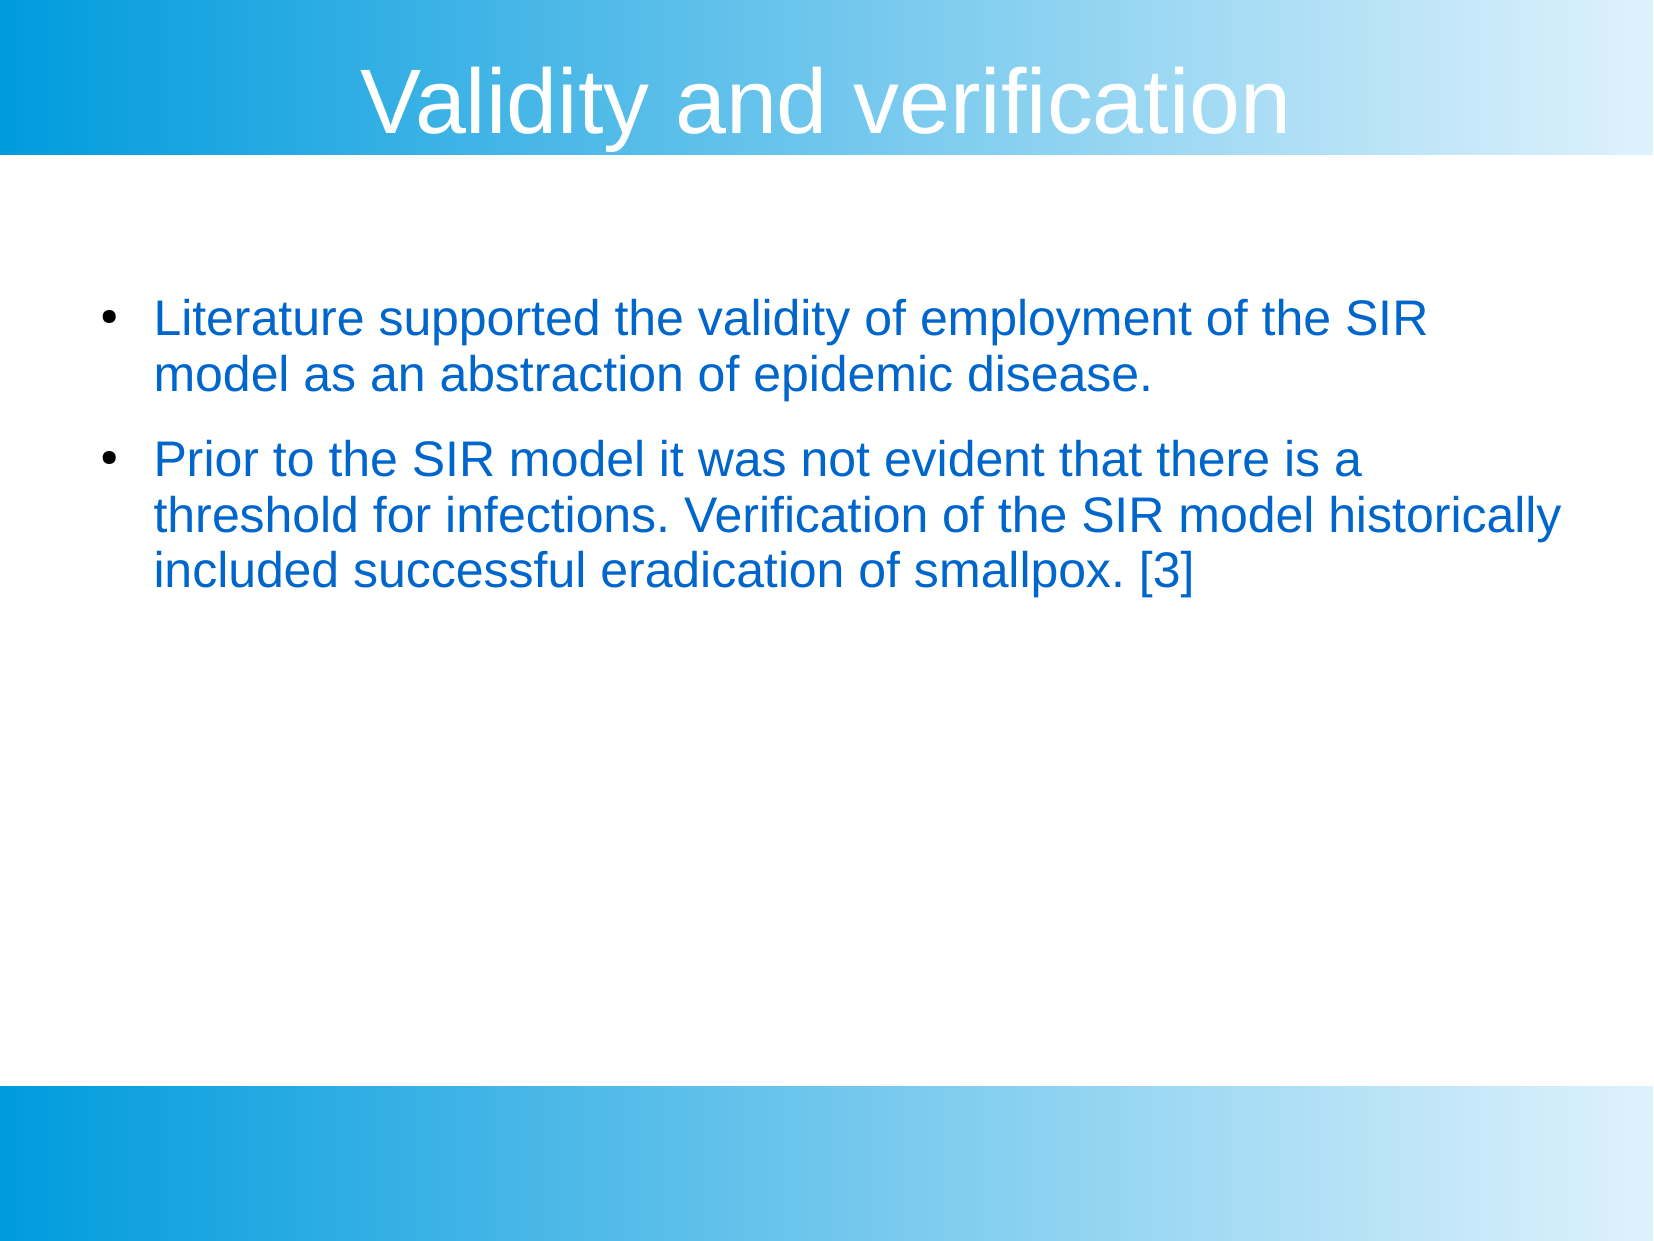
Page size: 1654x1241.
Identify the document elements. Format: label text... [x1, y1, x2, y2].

list Literature supported the validity of employment of the SIR model as an abstraction of epidemic disease. Prior to the SIR model it was not evident that there is a threshold for infections. Verification of the SIR model historically included successful eradication of smallpox. [3] [82, 290, 1571, 1010]
title Validity and verification [82, 49, 1571, 155]
